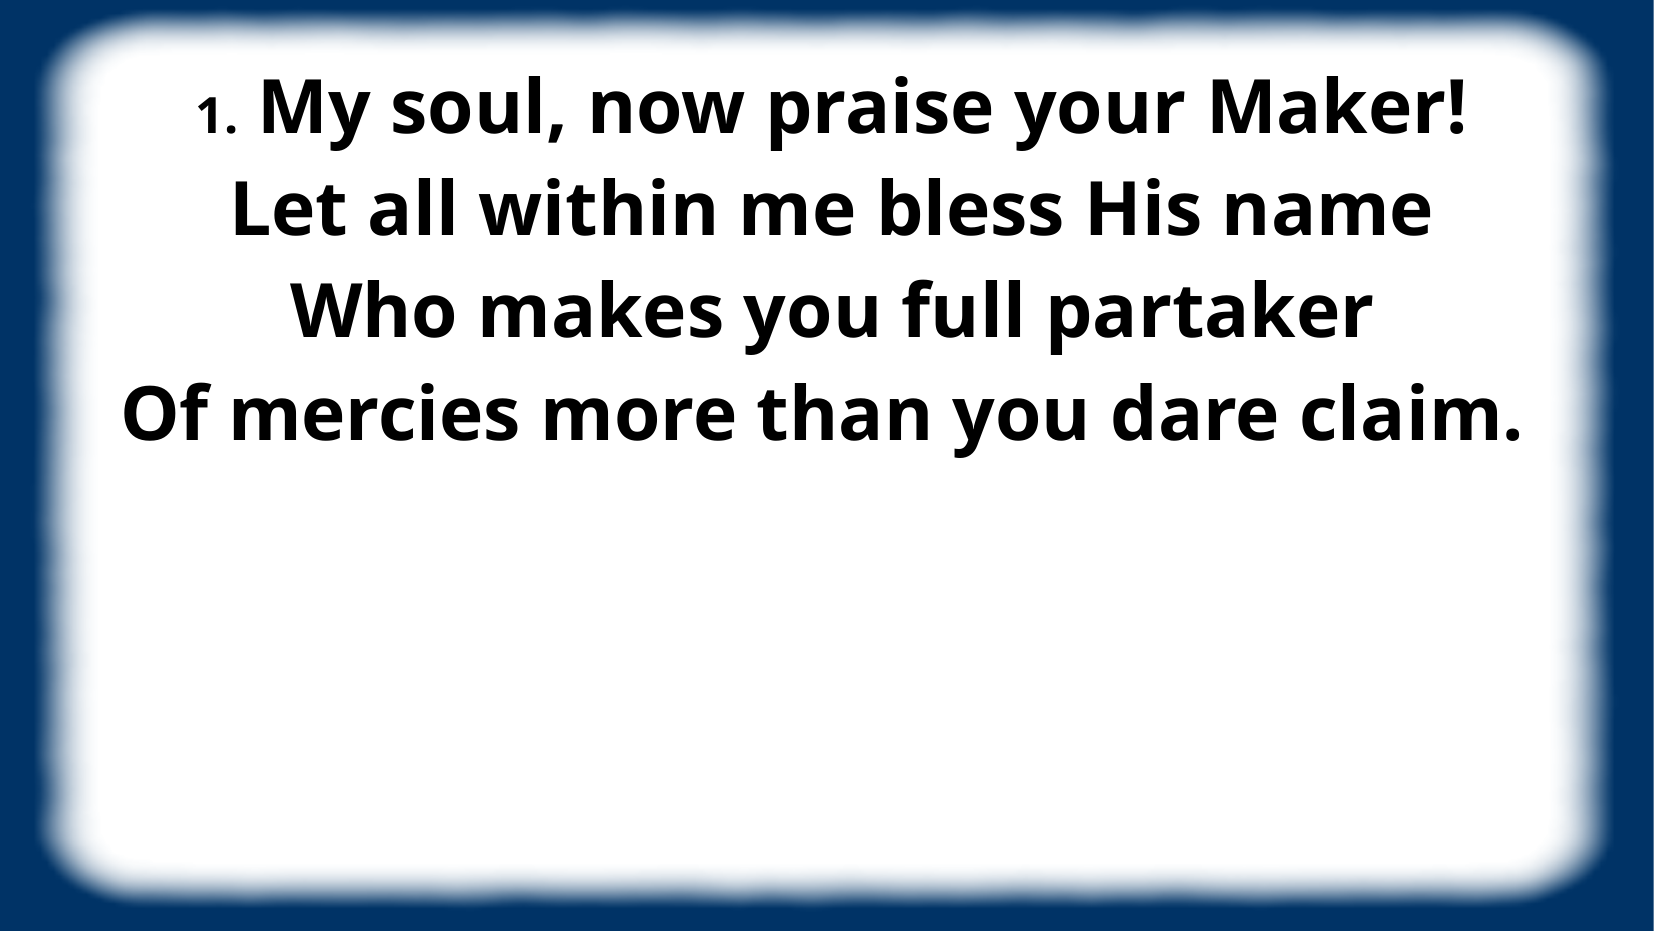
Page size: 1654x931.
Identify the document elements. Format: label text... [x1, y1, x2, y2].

text_box 1. My soul, now praise your Maker! Let all within me bless His name Who makes you full partaker Of mercies more than you dare claim. [90, 45, 1576, 460]
picture [0, 0, 1654, 931]
